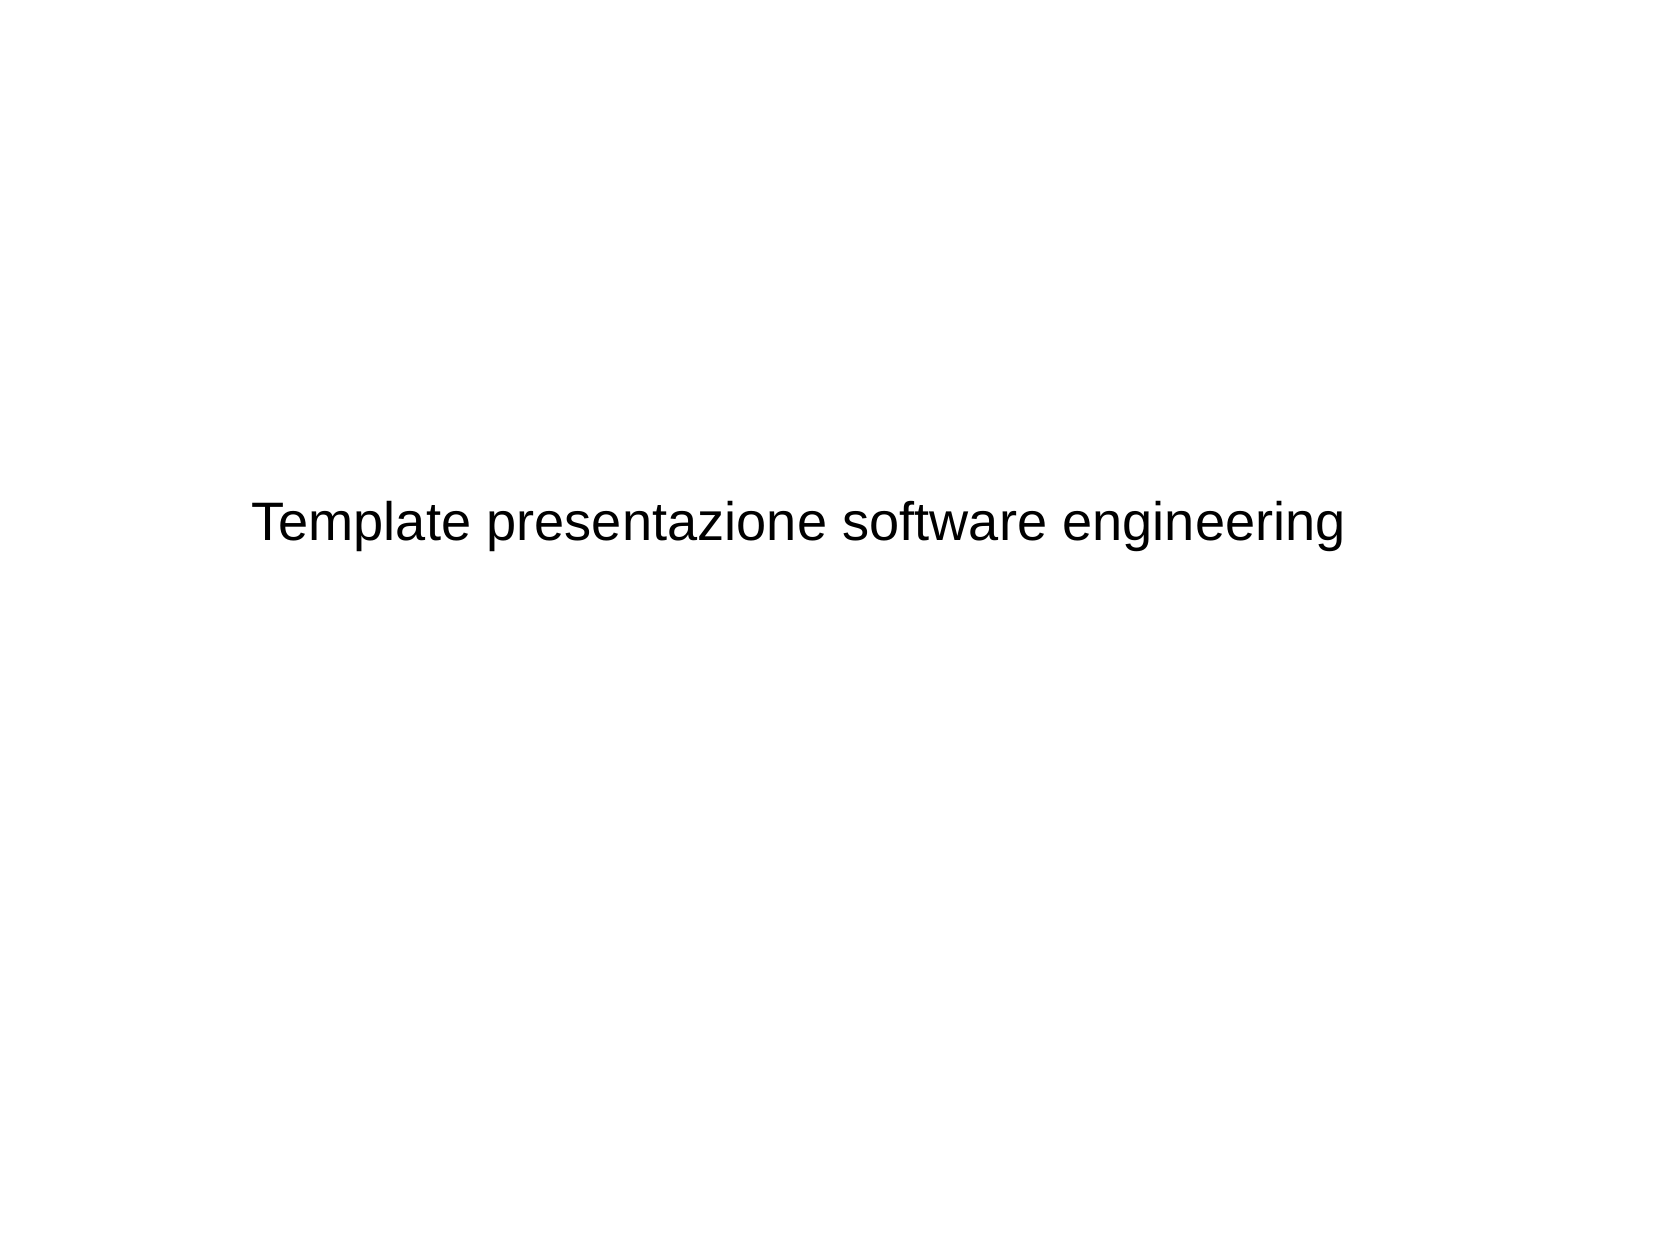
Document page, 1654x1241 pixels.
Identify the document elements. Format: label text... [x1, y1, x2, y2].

text_box Template presentazione software engineering [236, 484, 1453, 560]
